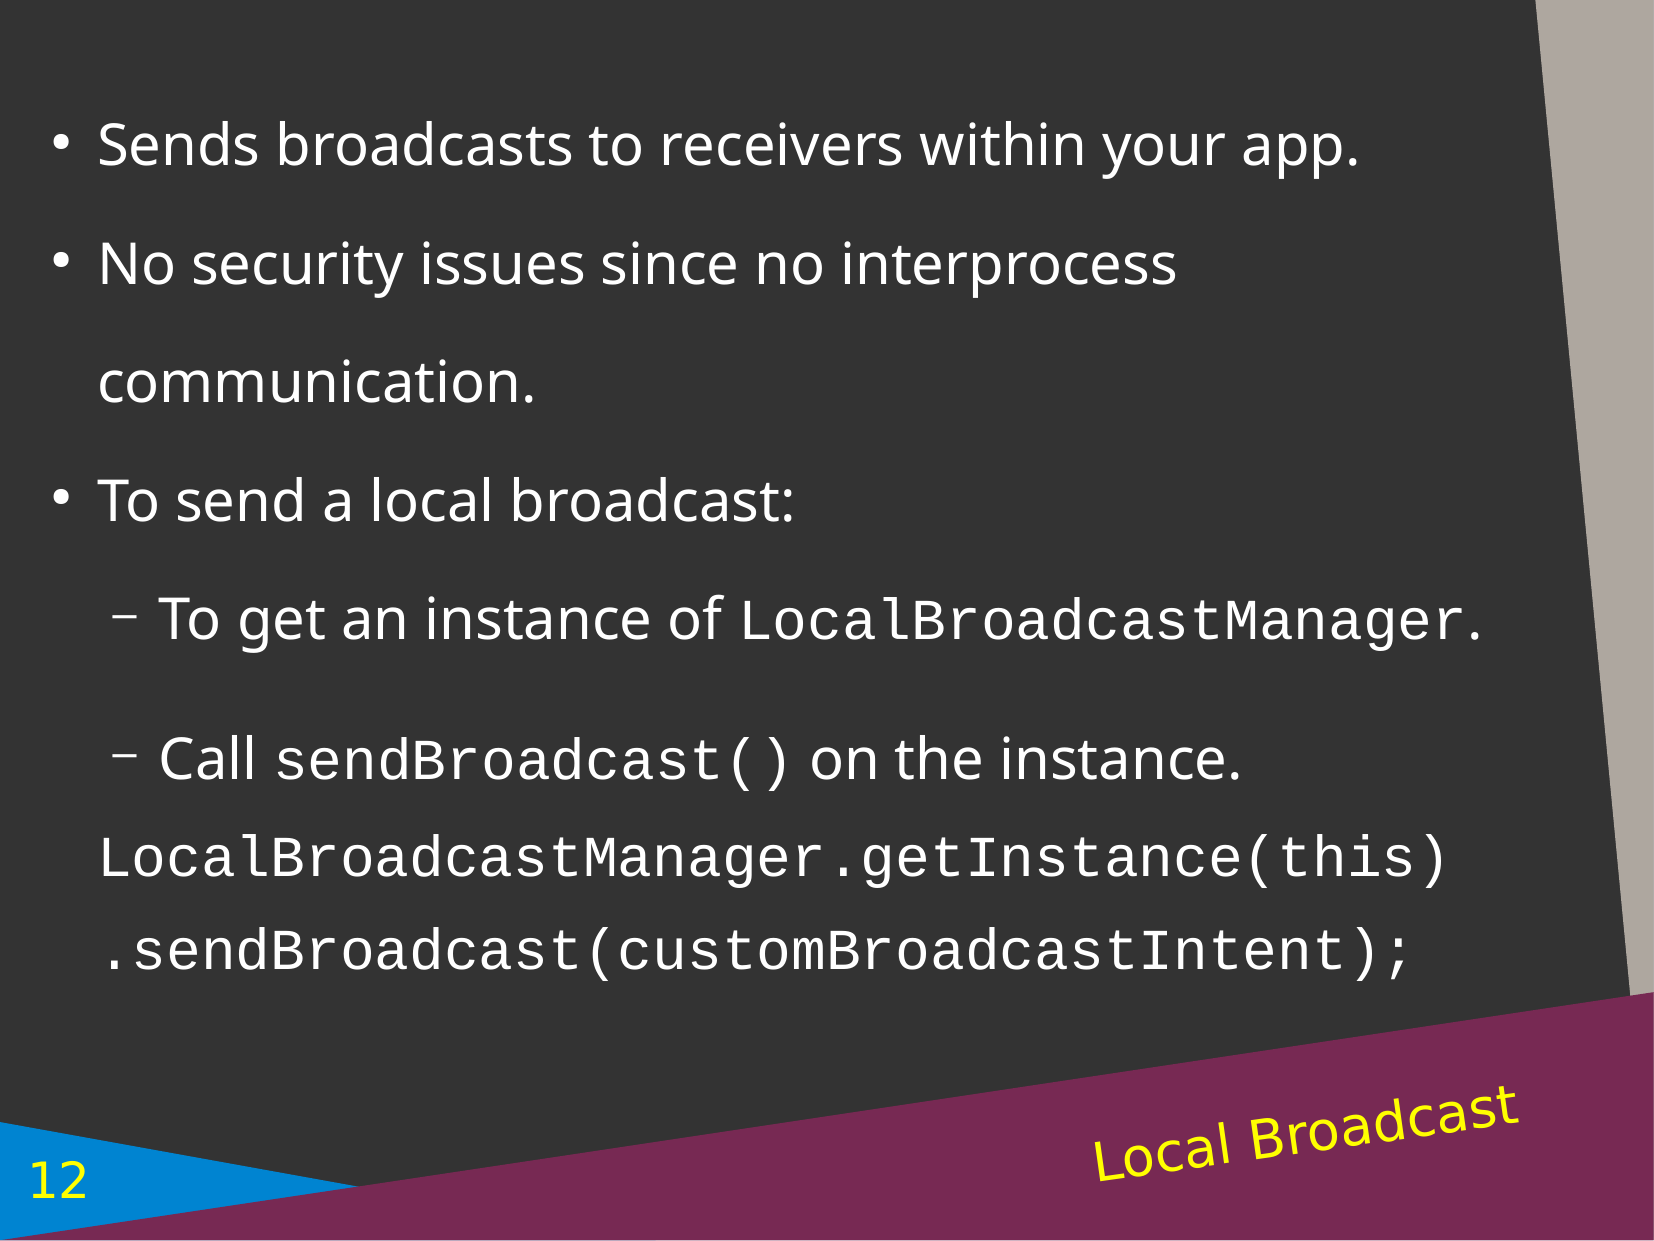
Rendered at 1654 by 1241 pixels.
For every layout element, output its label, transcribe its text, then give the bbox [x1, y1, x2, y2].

title Local Broadcast [956, 995, 1654, 1241]
list Sends broadcasts to receivers within your app. No security issues since no interprocess communication. To send a local broadcast: To get an instance of LocalBroadcastManager. Call sendBroadcast() on the instance. LocalBroadcastManager.getInstance(this) .sendBroadcast(customBroadcastIntent); [35, 59, 1524, 993]
